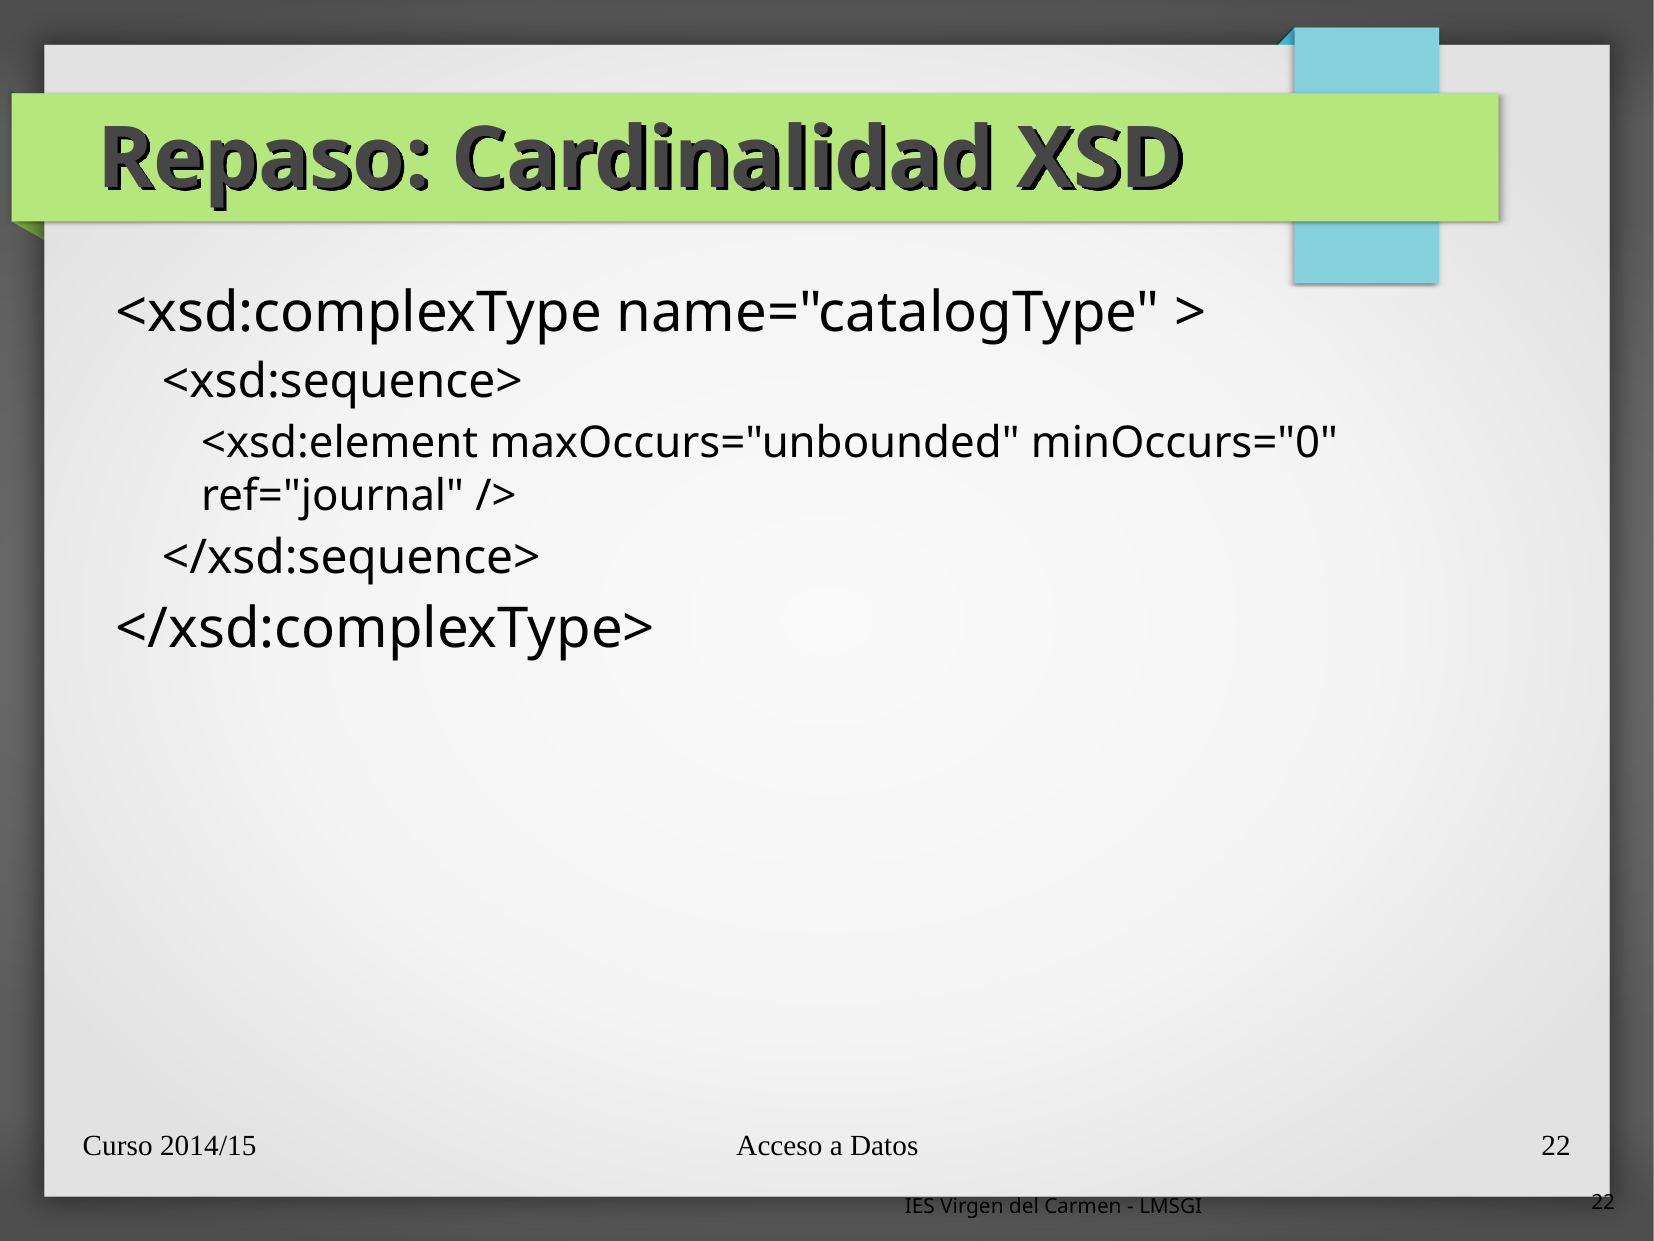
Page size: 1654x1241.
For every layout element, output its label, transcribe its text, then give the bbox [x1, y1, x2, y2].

footer IES Virgen del Carmen - LMSGI [792, 1158, 1218, 1225]
picture [0, 0, 1654, 1241]
title Repaso: Cardinalidad XSD [82, 49, 1571, 257]
slide_number <number> [1563, 1158, 1630, 1225]
list <xsd:complexType name="catalogType" > <xsd:sequence> <xsd:element maxOccurs="unbounded" minOccurs="0" ref="journal" /> </xsd:sequence> </xsd:complexType> [82, 267, 1571, 1087]
